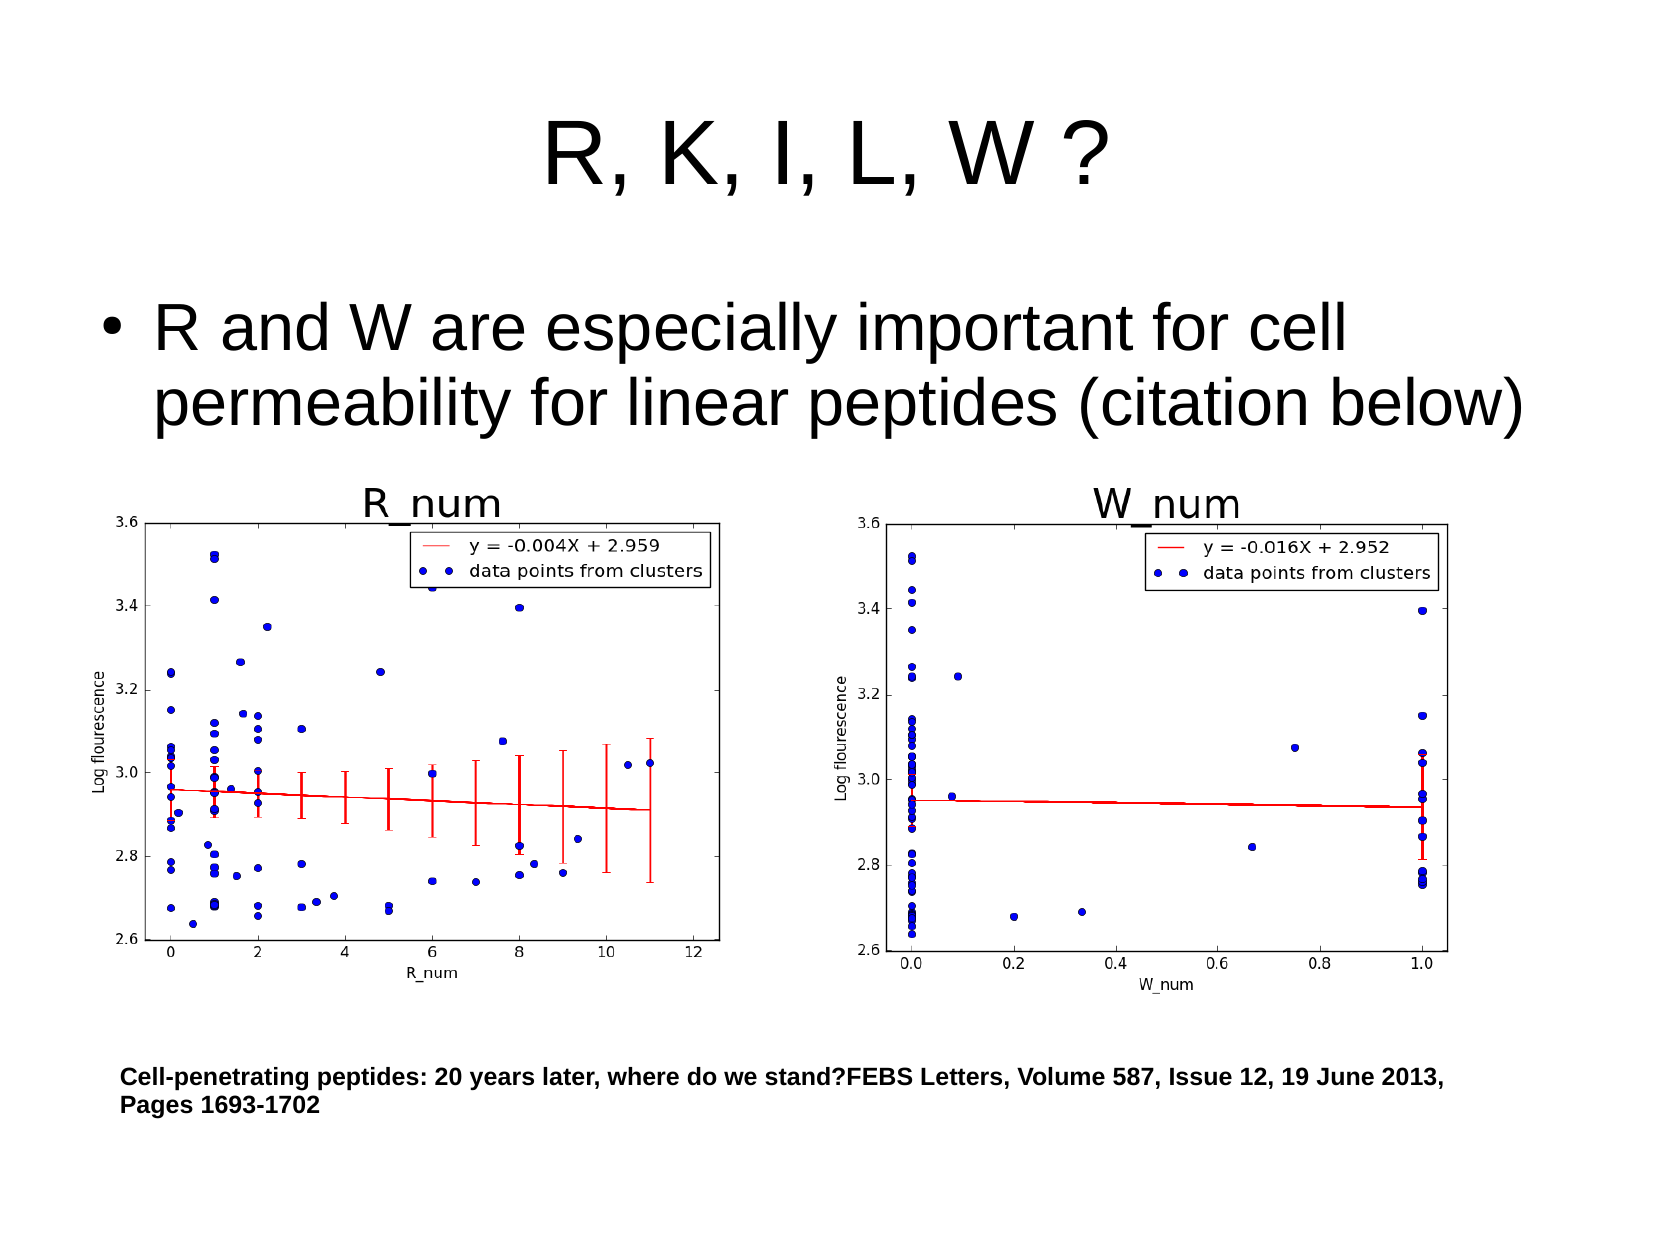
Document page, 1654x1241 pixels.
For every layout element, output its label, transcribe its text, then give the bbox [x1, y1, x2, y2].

picture [82, 479, 728, 991]
text_box Cell-penetrating peptides: 20 years later, where do we stand?FEBS Letters, Volume 587, Issue 12, 19 June 2013, Pages 1693-1702 [105, 1055, 1467, 1176]
list R and W are especially important for cell permeability for linear peptides (citation below) [82, 290, 1571, 1010]
picture [825, 479, 1456, 1002]
title R, K, I, L, W ? [82, 49, 1571, 257]
